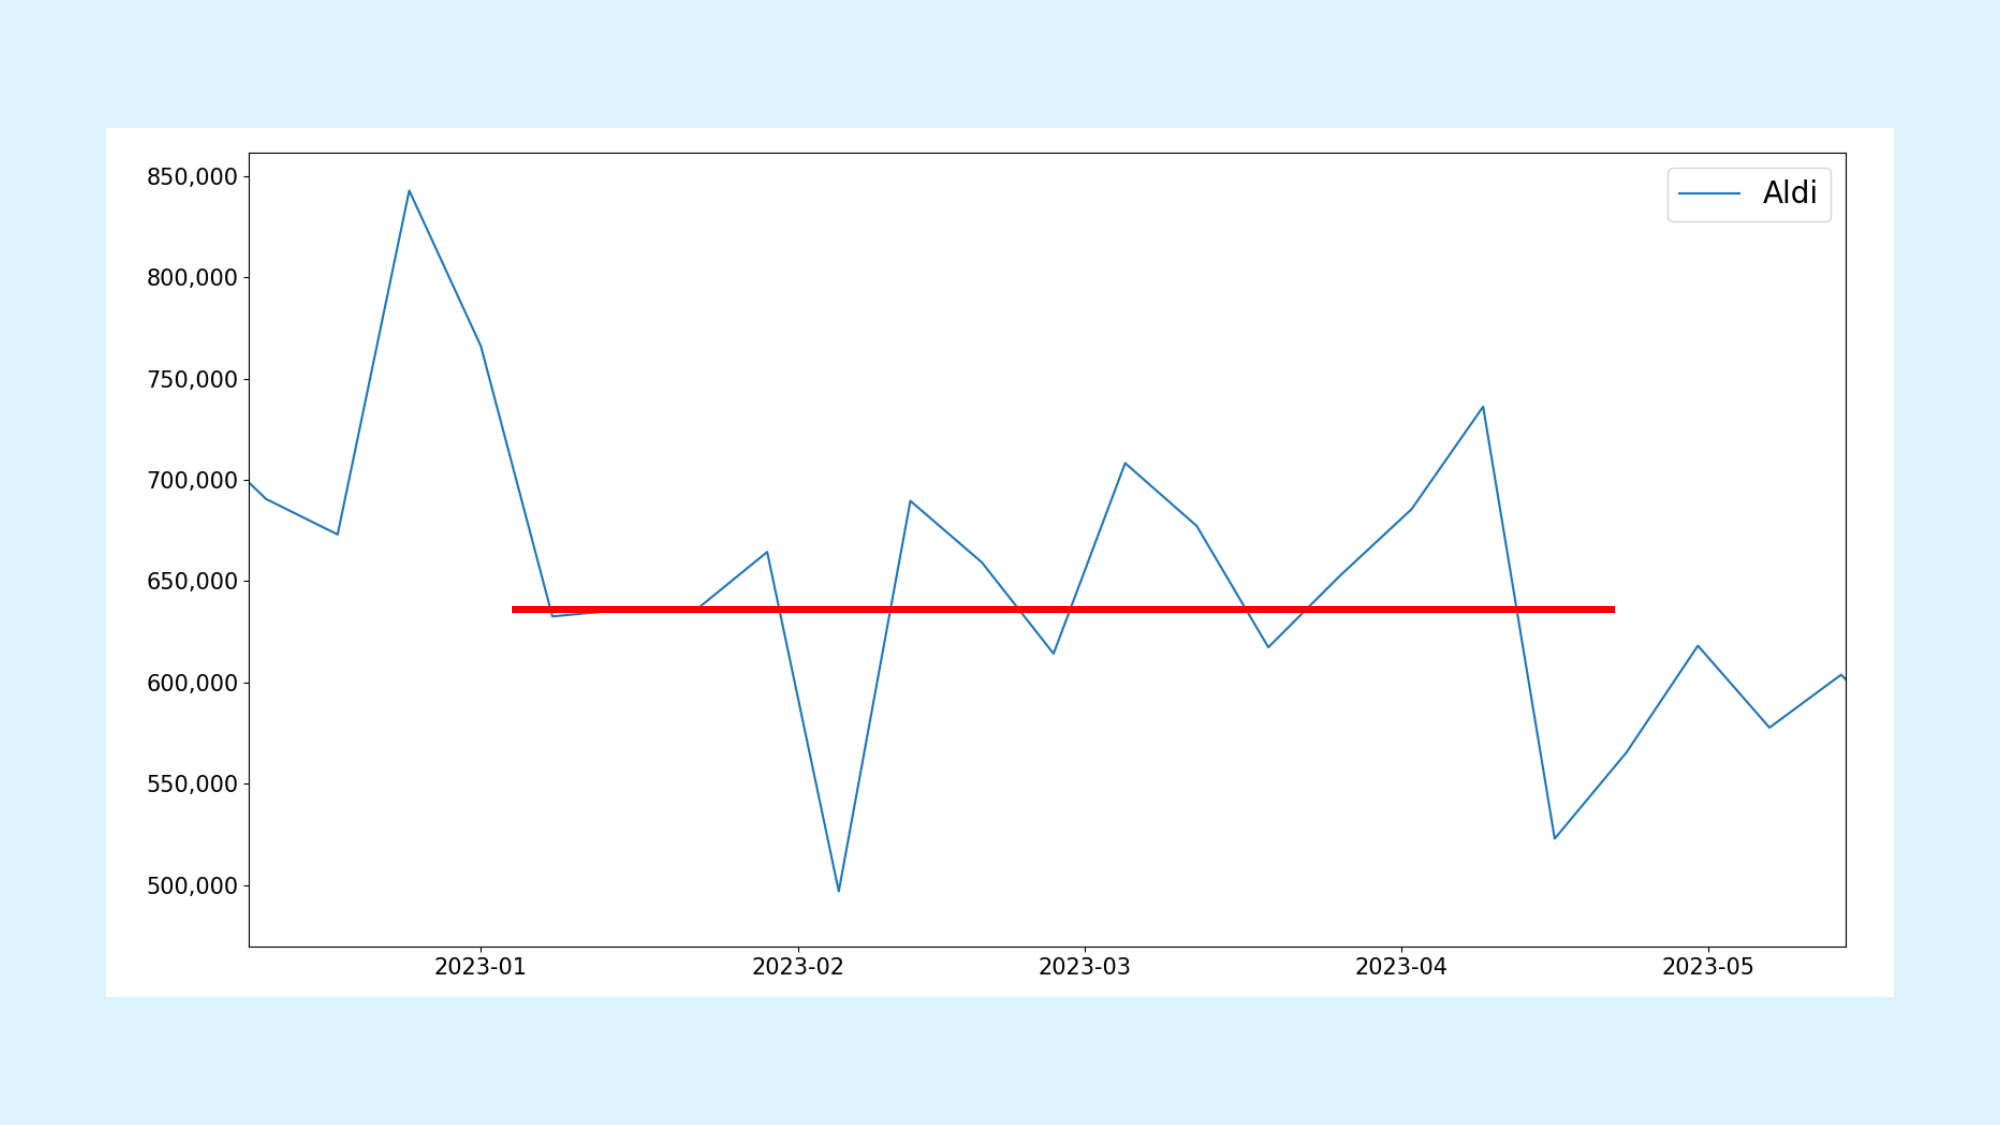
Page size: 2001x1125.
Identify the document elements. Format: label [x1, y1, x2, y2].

picture [106, 128, 1894, 997]
